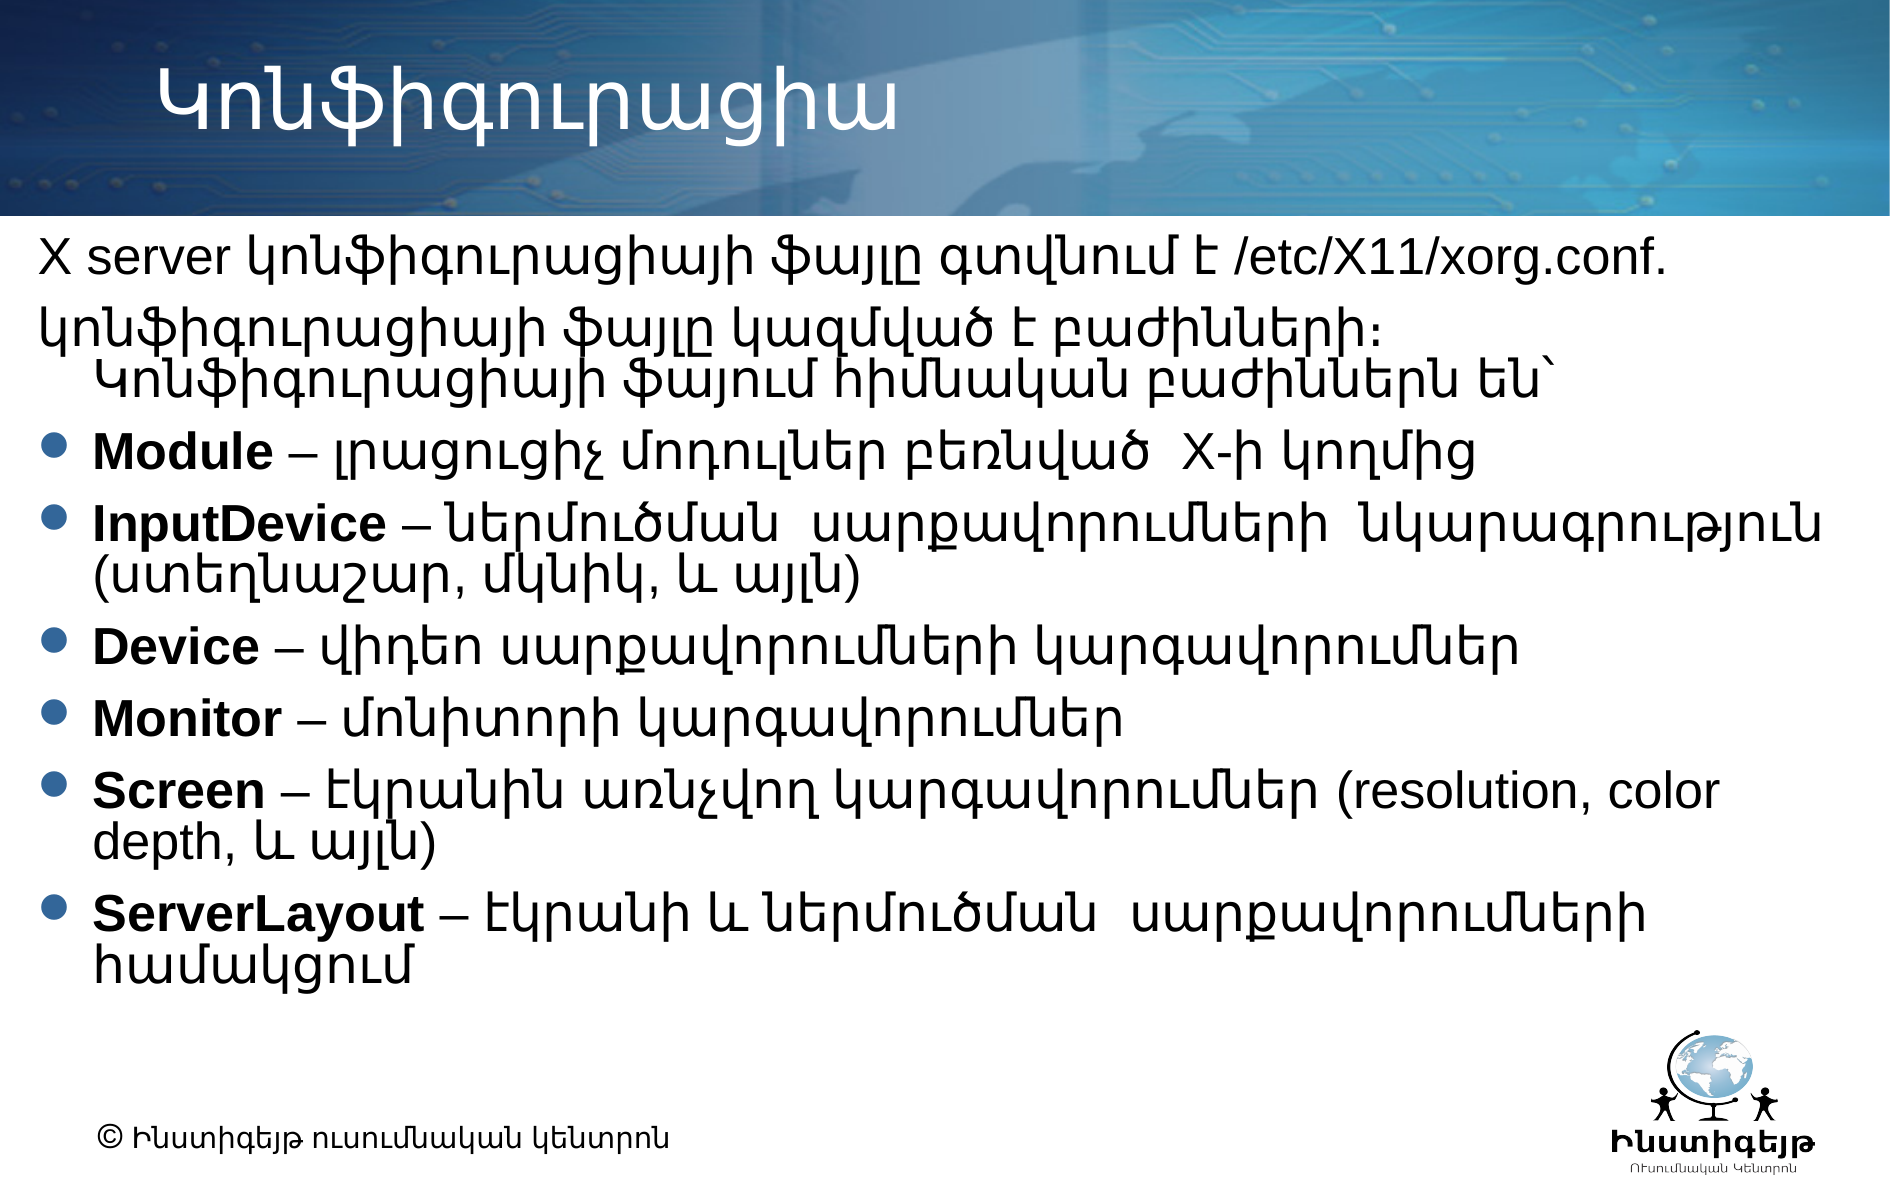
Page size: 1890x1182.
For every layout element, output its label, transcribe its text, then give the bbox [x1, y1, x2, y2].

text_box Կոնֆիգուրացիա [153, 76, 242, 171]
list X server կոնֆիգուրացիայի ֆայլը գտվնում է /etc/X11/xorg.conf. կոնֆիգուրացիայի ֆայլը կազմված է բաժինների։ Կոնֆիգուրացիայի ֆայում հիմնական բաժիններն են՝ Module – լրացուցիչ մոդուլներ բեռնված X-ի կողմից InputDevice – ներմուծման սարքավորումների նկարագրություն (ստեղնաշար, մկնիկ, և այլն) Device – վիդեո սարքավորումների կարգավորումներ Monitor – մոնիտորի կարգավորումներ Screen – էկրանին առնչվող կարգավորումներ (resolution, color depth, և այլն) ServerLayout – էկրանի և ներմուծման սարքավորումների համակցում [37, 232, 98, 1000]
picture [1612, 1030, 1815, 1175]
picture [0, 0, 1890, 216]
